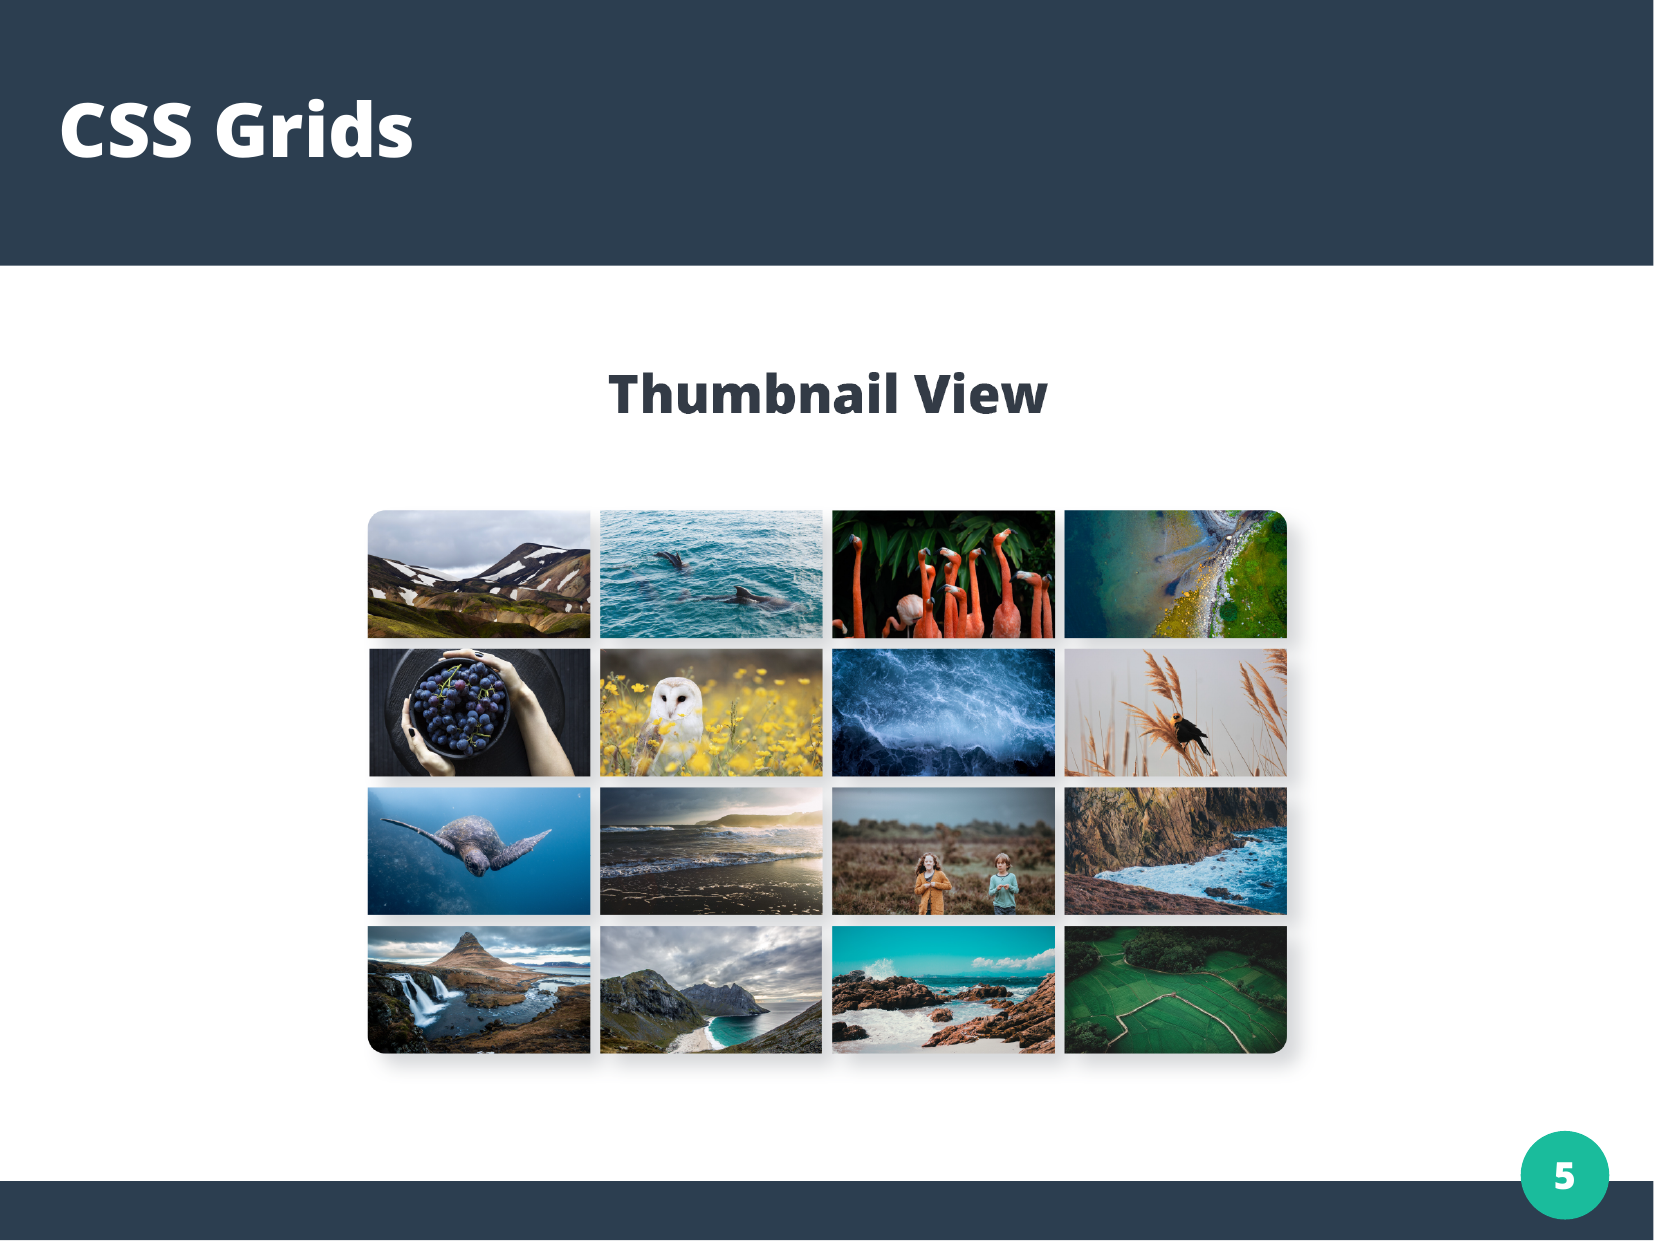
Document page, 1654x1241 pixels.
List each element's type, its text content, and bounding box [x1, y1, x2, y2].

picture [329, 283, 1325, 1177]
title CSS Grids [59, 49, 1595, 207]
